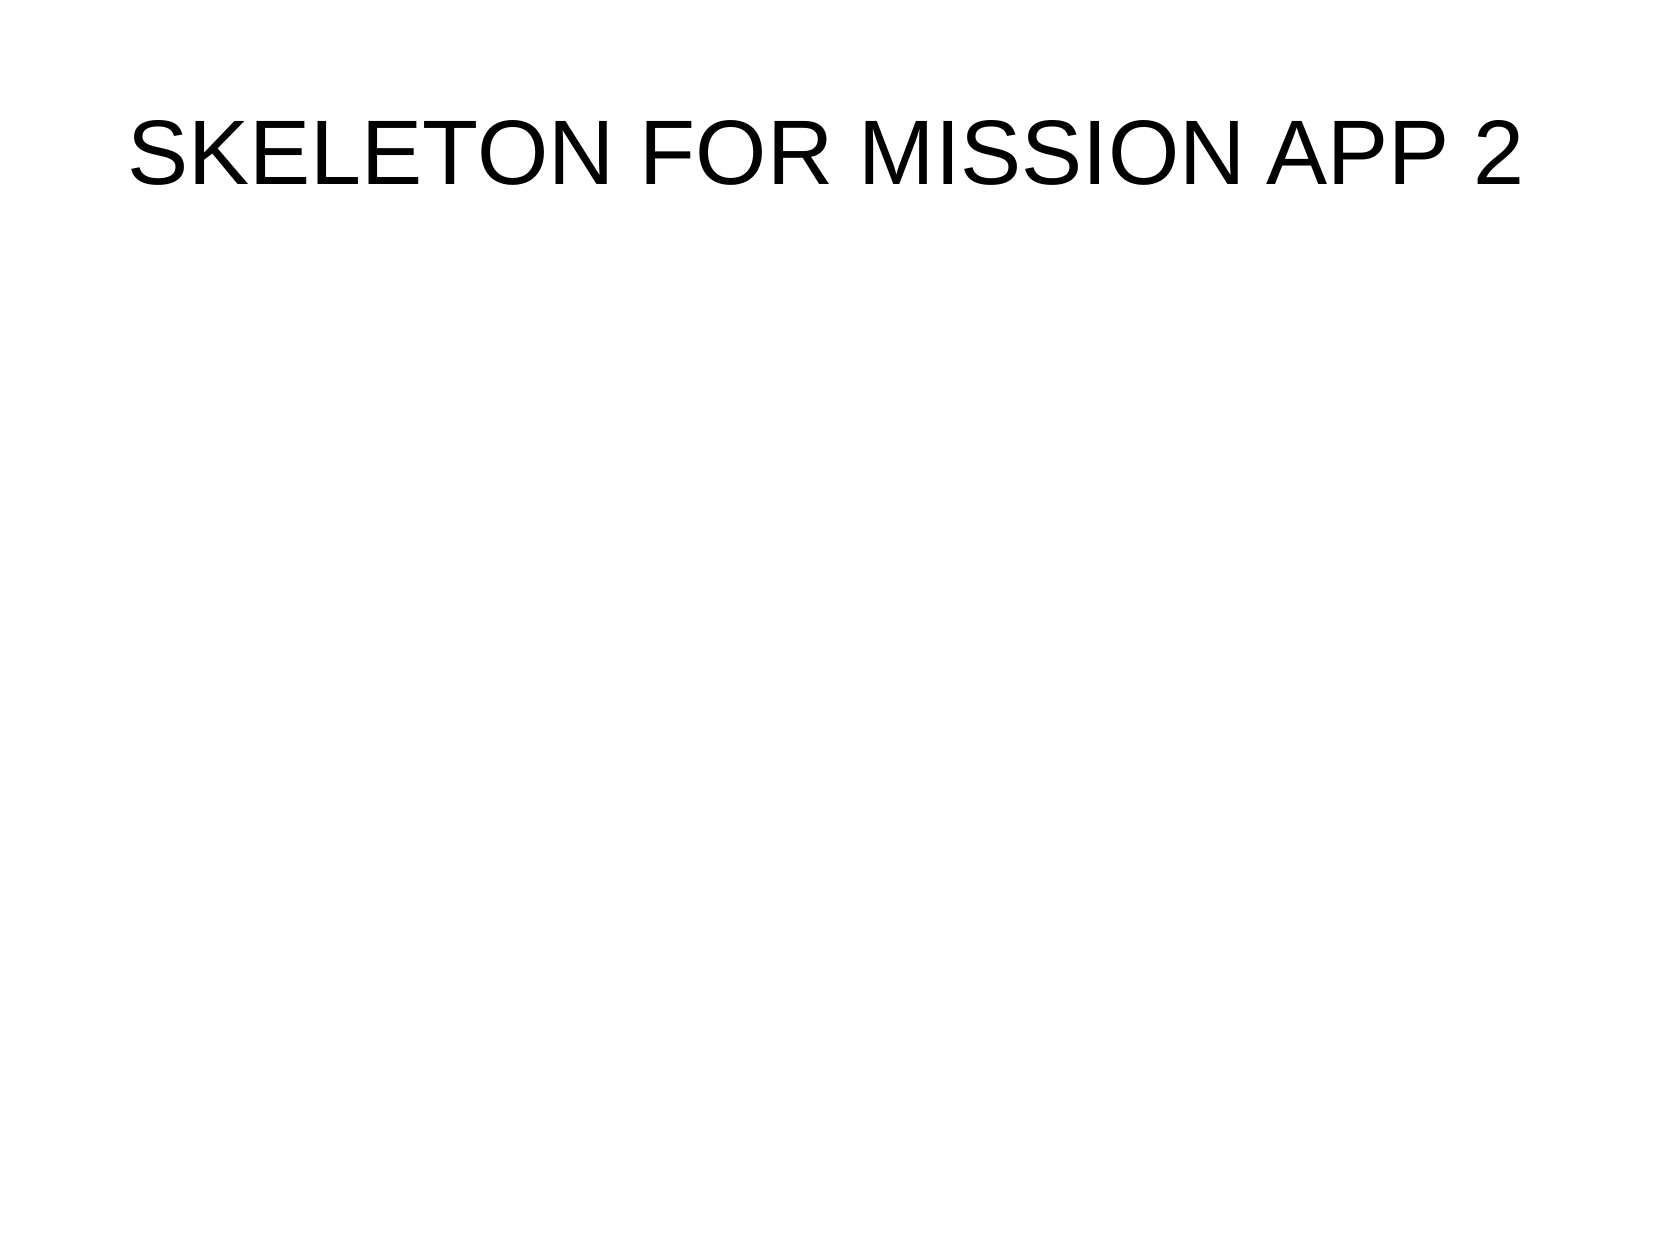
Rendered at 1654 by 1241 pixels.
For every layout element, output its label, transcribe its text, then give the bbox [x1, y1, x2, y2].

title SKELETON FOR MISSION APP 2 [82, 49, 1571, 257]
